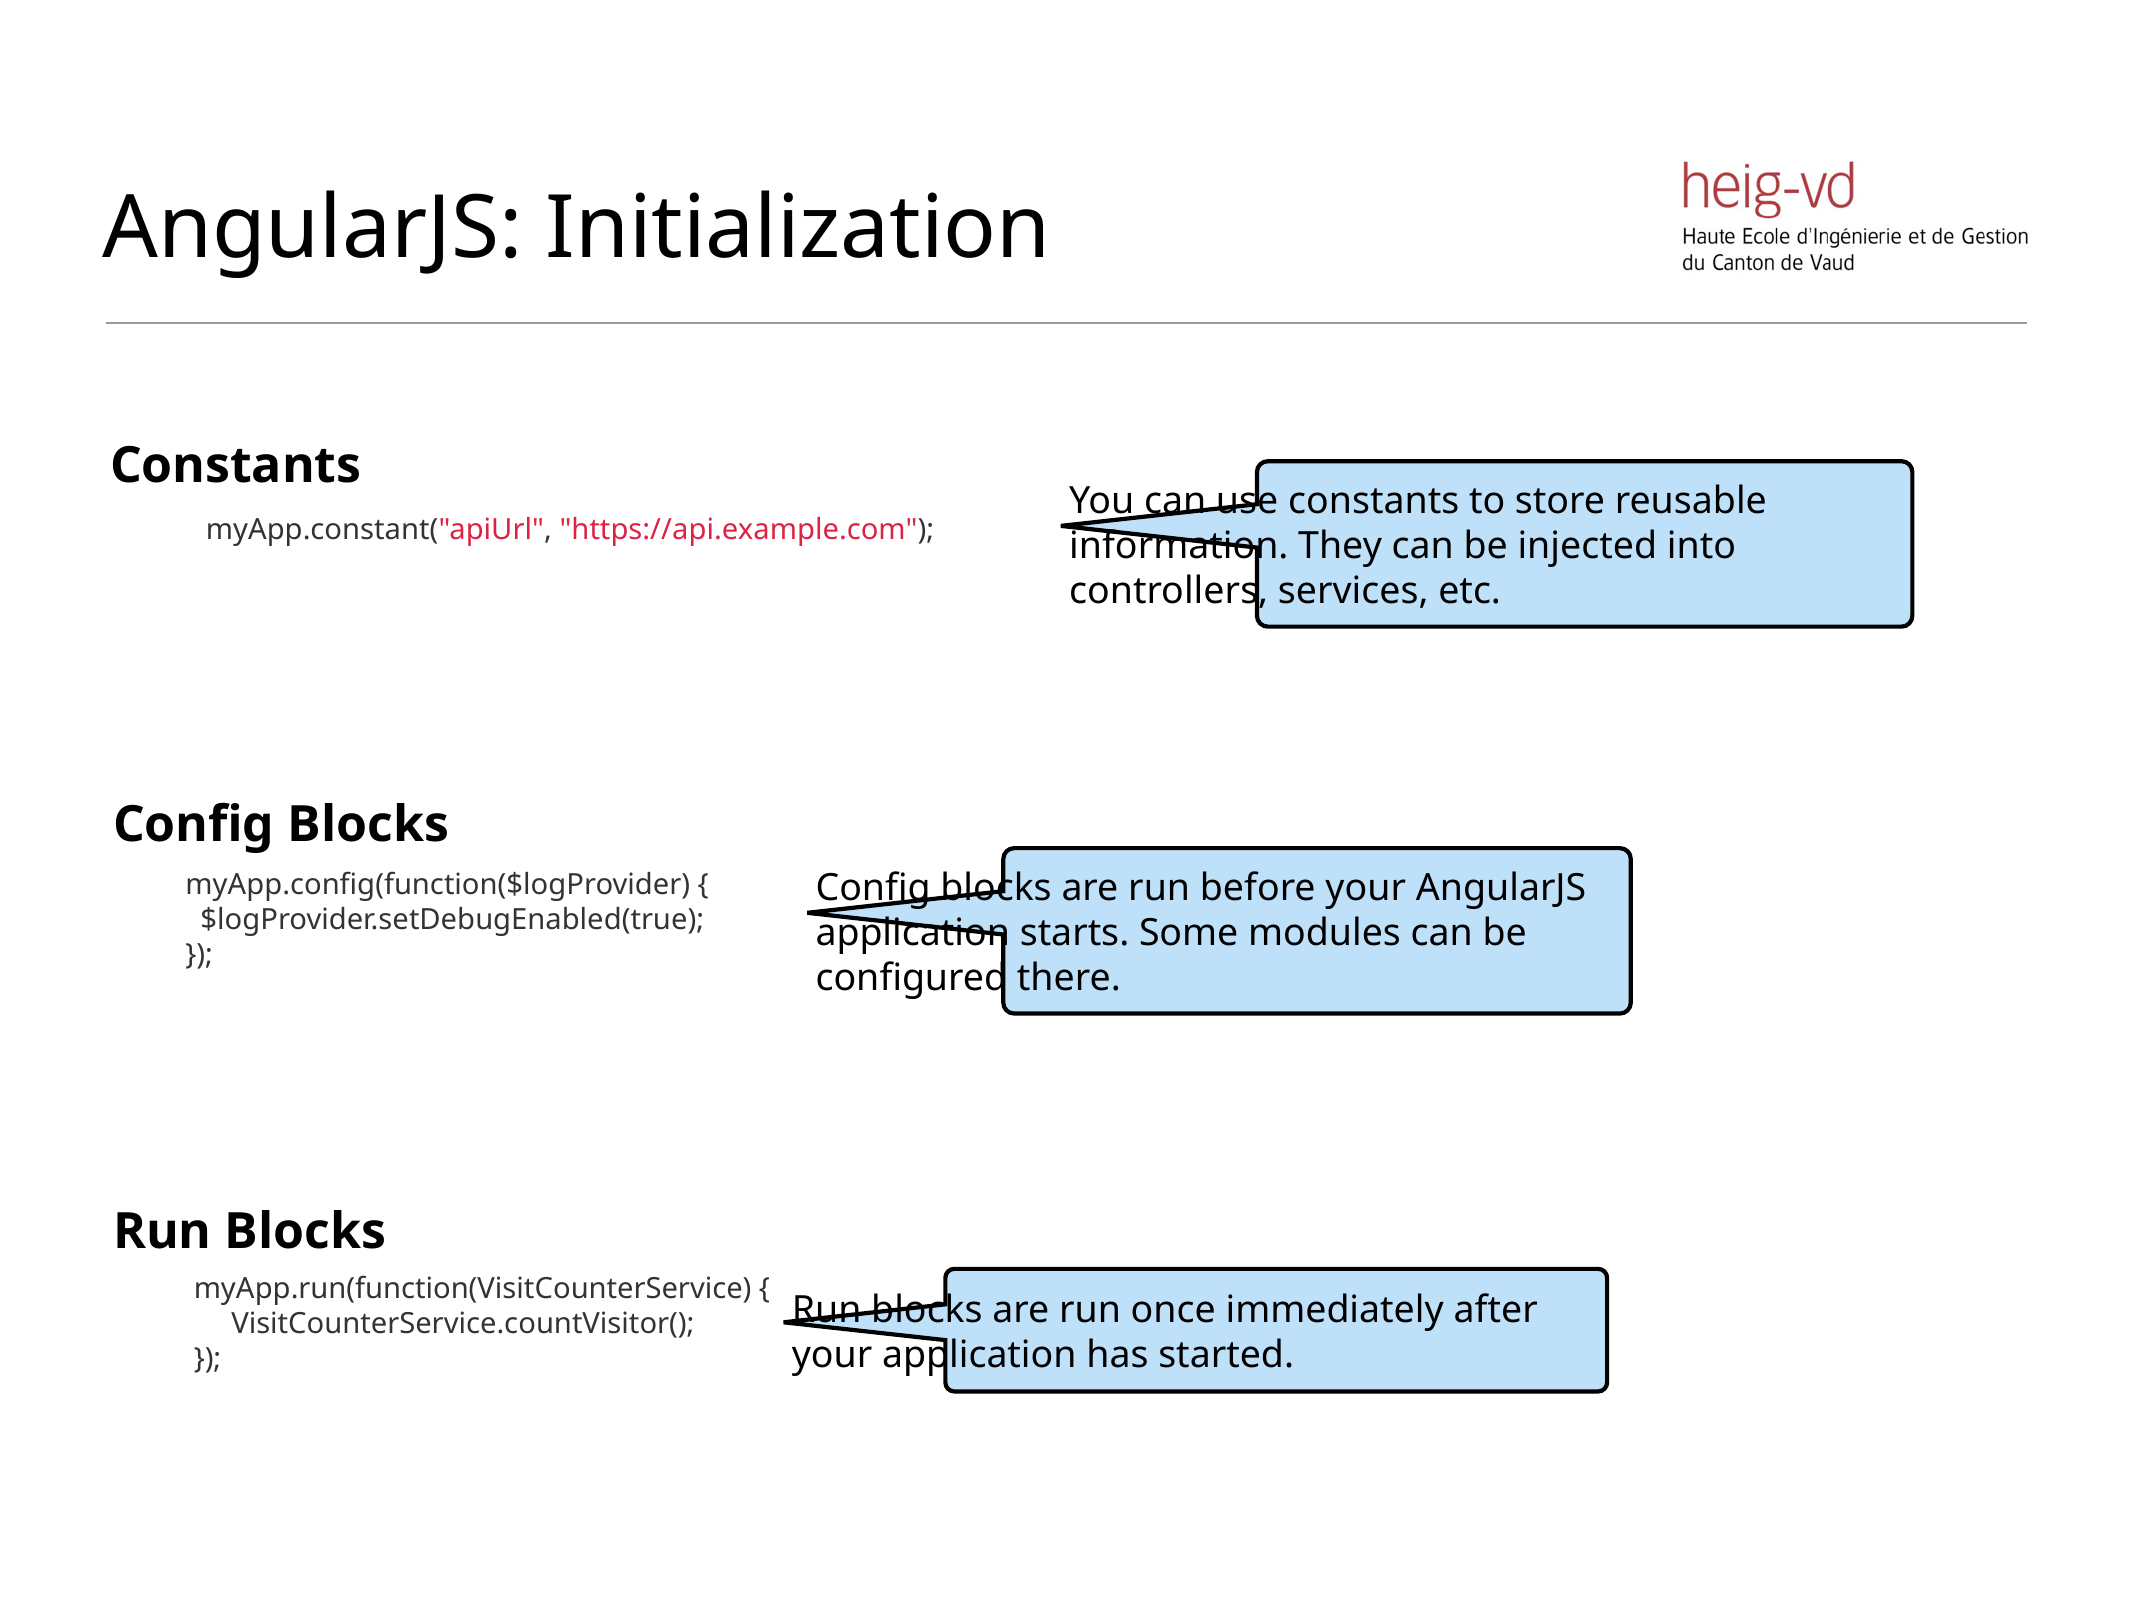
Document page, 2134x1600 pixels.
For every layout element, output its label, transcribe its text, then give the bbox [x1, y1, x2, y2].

title AngularJS: Initialization [93, 54, 2040, 284]
text_box Run blocks are run once immediately after your application has started. [783, 1268, 1608, 1392]
text_box Run Blocks [104, 1190, 395, 1267]
text_box Config blocks are run before your AngularJS application starts. Some modules can be configured there. [807, 848, 1631, 1014]
text_box myApp.constant("apiUrl", "https://api.example.com"); [197, 501, 943, 554]
text_box myApp.config(function($logProvider) { $logProvider.setDebugEnabled(true); }); [176, 856, 718, 979]
text_box Config Blocks [104, 782, 458, 860]
text_box You can use constants to store reusable information. They can be injected into controllers, services, etc. [1060, 461, 1913, 627]
text_box myApp.run(function(VisitCounterService) { VisitCounterService.countVisitor(); }); [185, 1261, 779, 1383]
text_box Constants [101, 424, 370, 502]
